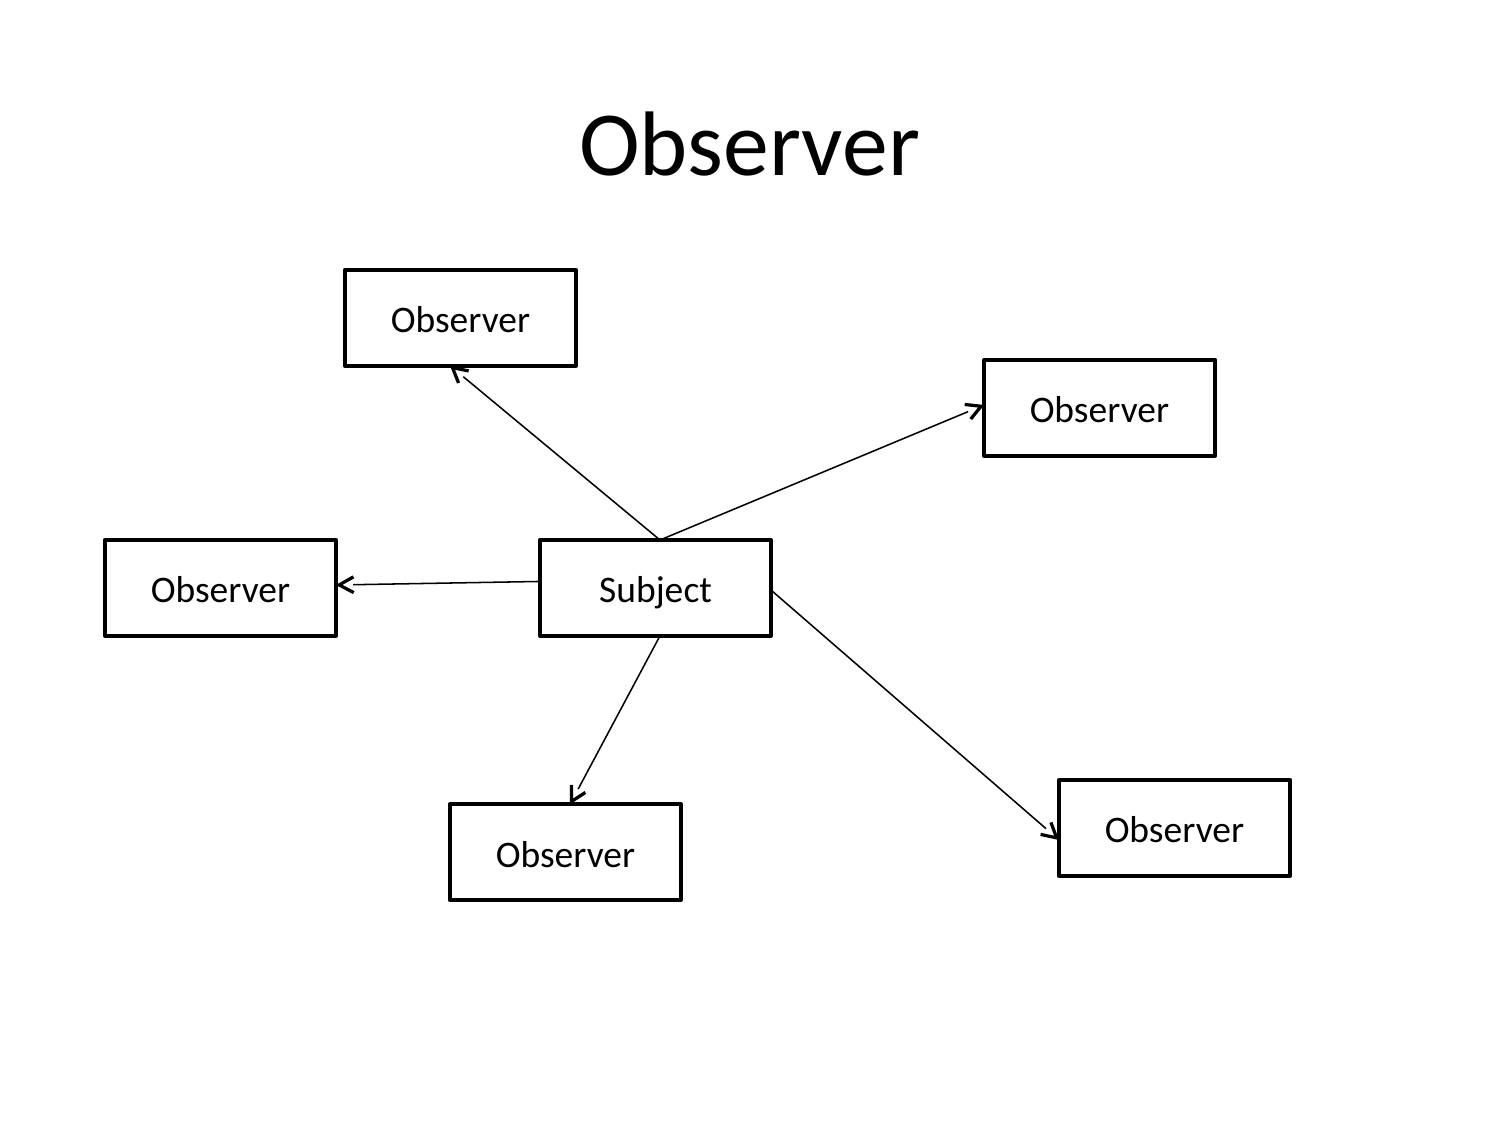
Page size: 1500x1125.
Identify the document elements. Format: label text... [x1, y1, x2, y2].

text_box Subject [540, 539, 771, 636]
text_box Observer [984, 360, 1216, 456]
text_box Observer [450, 804, 681, 901]
text_box Observer [105, 539, 336, 636]
text_box Observer [345, 270, 576, 366]
title Observer [75, 45, 1425, 233]
text_box Observer [1059, 780, 1291, 876]
